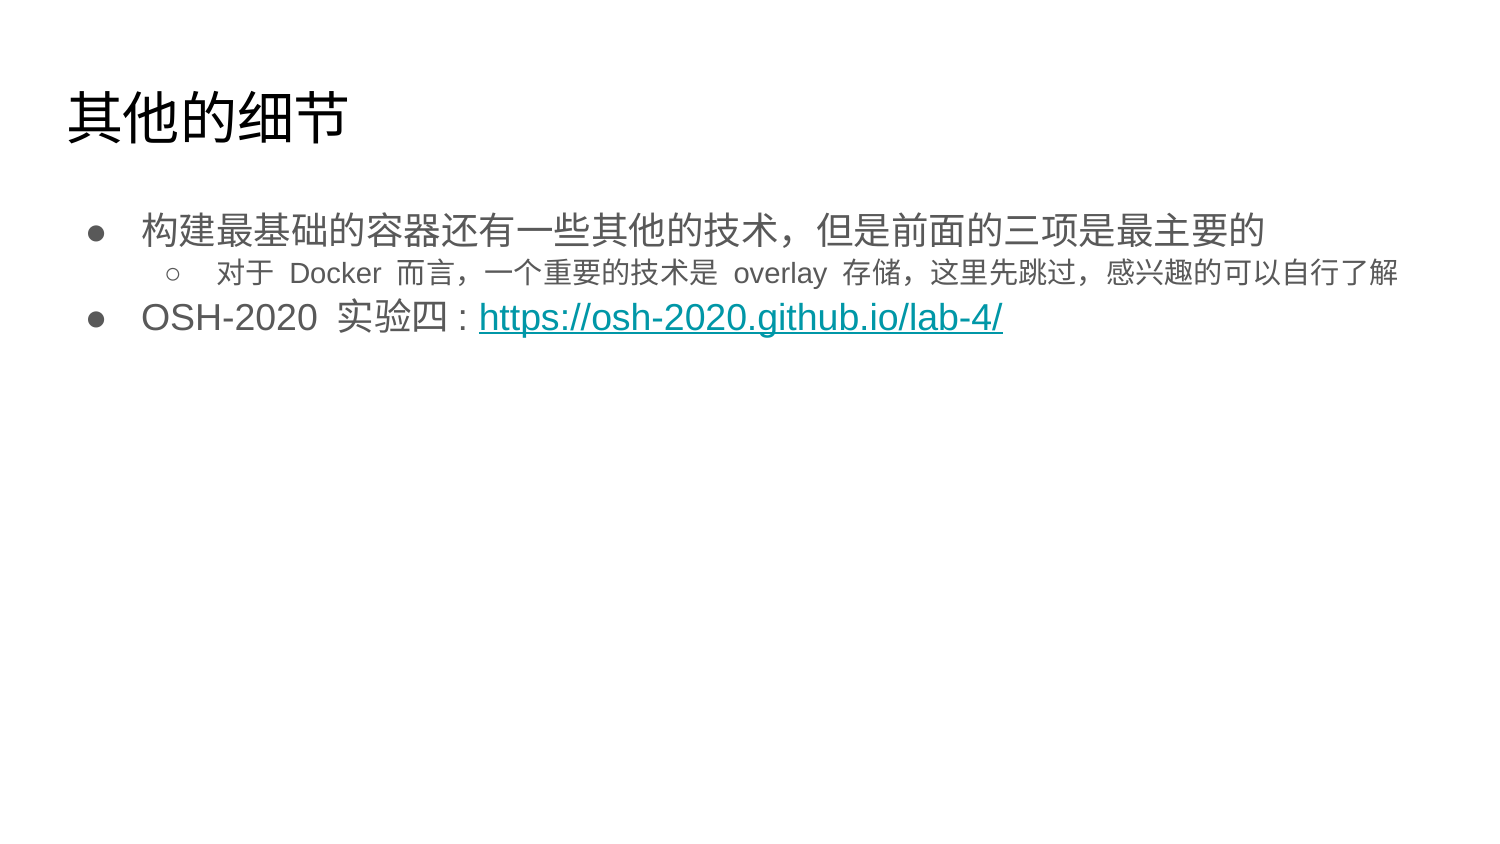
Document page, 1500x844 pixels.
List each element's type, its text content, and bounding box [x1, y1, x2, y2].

title 其他的细节 [51, 72, 1449, 167]
list 构建最基础的容器还有一些其他的技术，但是前面的三项是最主要的 对于 Docker 而言，一个重要的技术是 overlay 存储，这里先跳过，感兴趣的可以自行了解 OSH-2020 实验四: https://osh-2020.github.io/lab-4/ [51, 189, 1449, 750]
